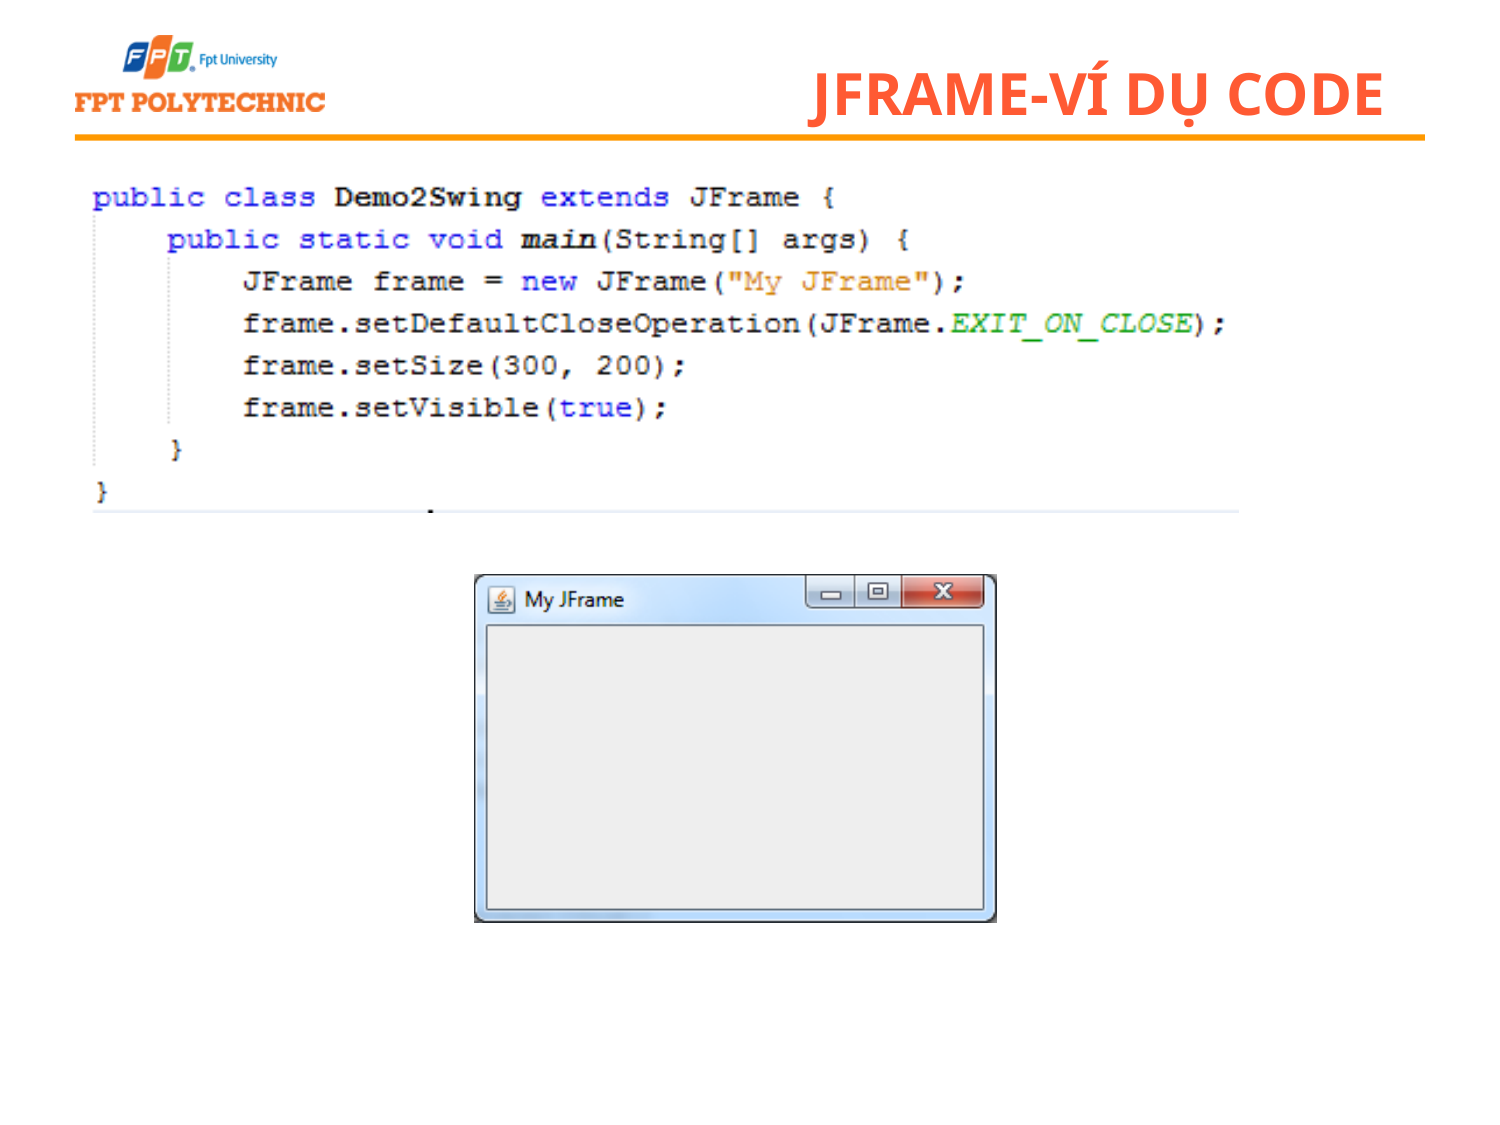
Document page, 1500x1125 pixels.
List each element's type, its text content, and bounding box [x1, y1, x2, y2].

picture [75, 35, 325, 41]
picture [75, 174, 1239, 513]
picture [474, 574, 997, 923]
text_box Jframe-ví dụ code [49, 41, 1400, 143]
